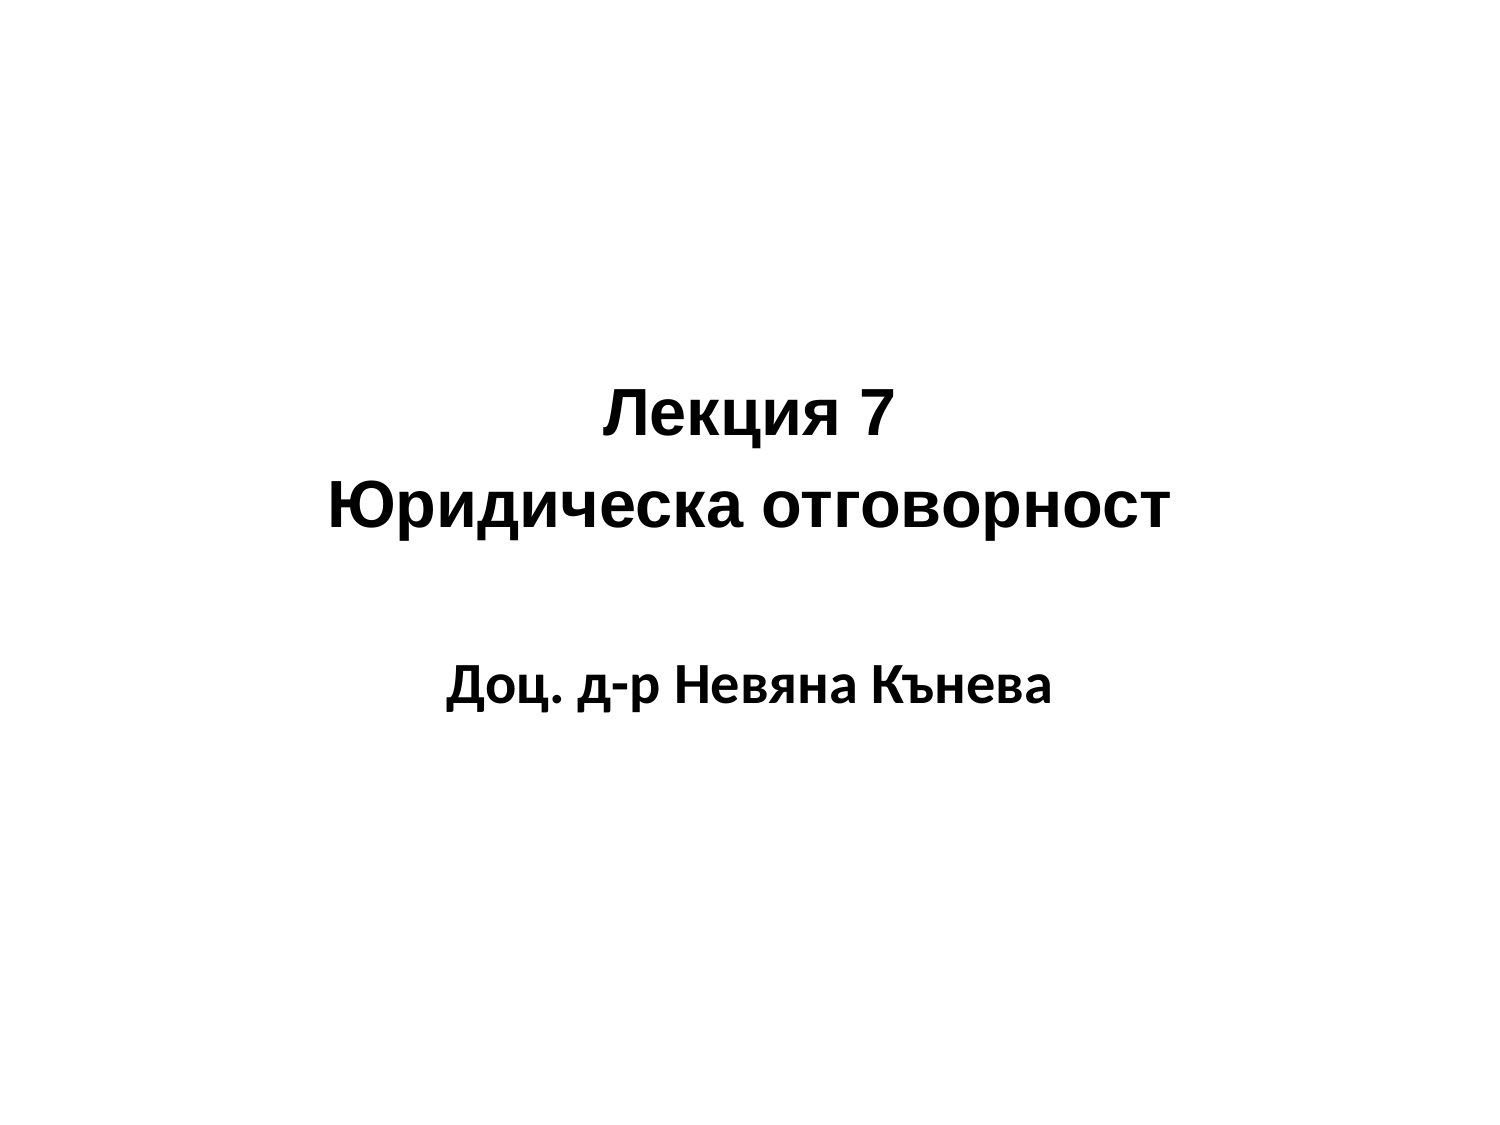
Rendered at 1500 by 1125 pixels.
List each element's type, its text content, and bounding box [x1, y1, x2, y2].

title Лекция 7 Юридическа отговорност [112, 349, 1388, 591]
subtitle Доц. д-р Невяна Кънева [225, 637, 1276, 925]
